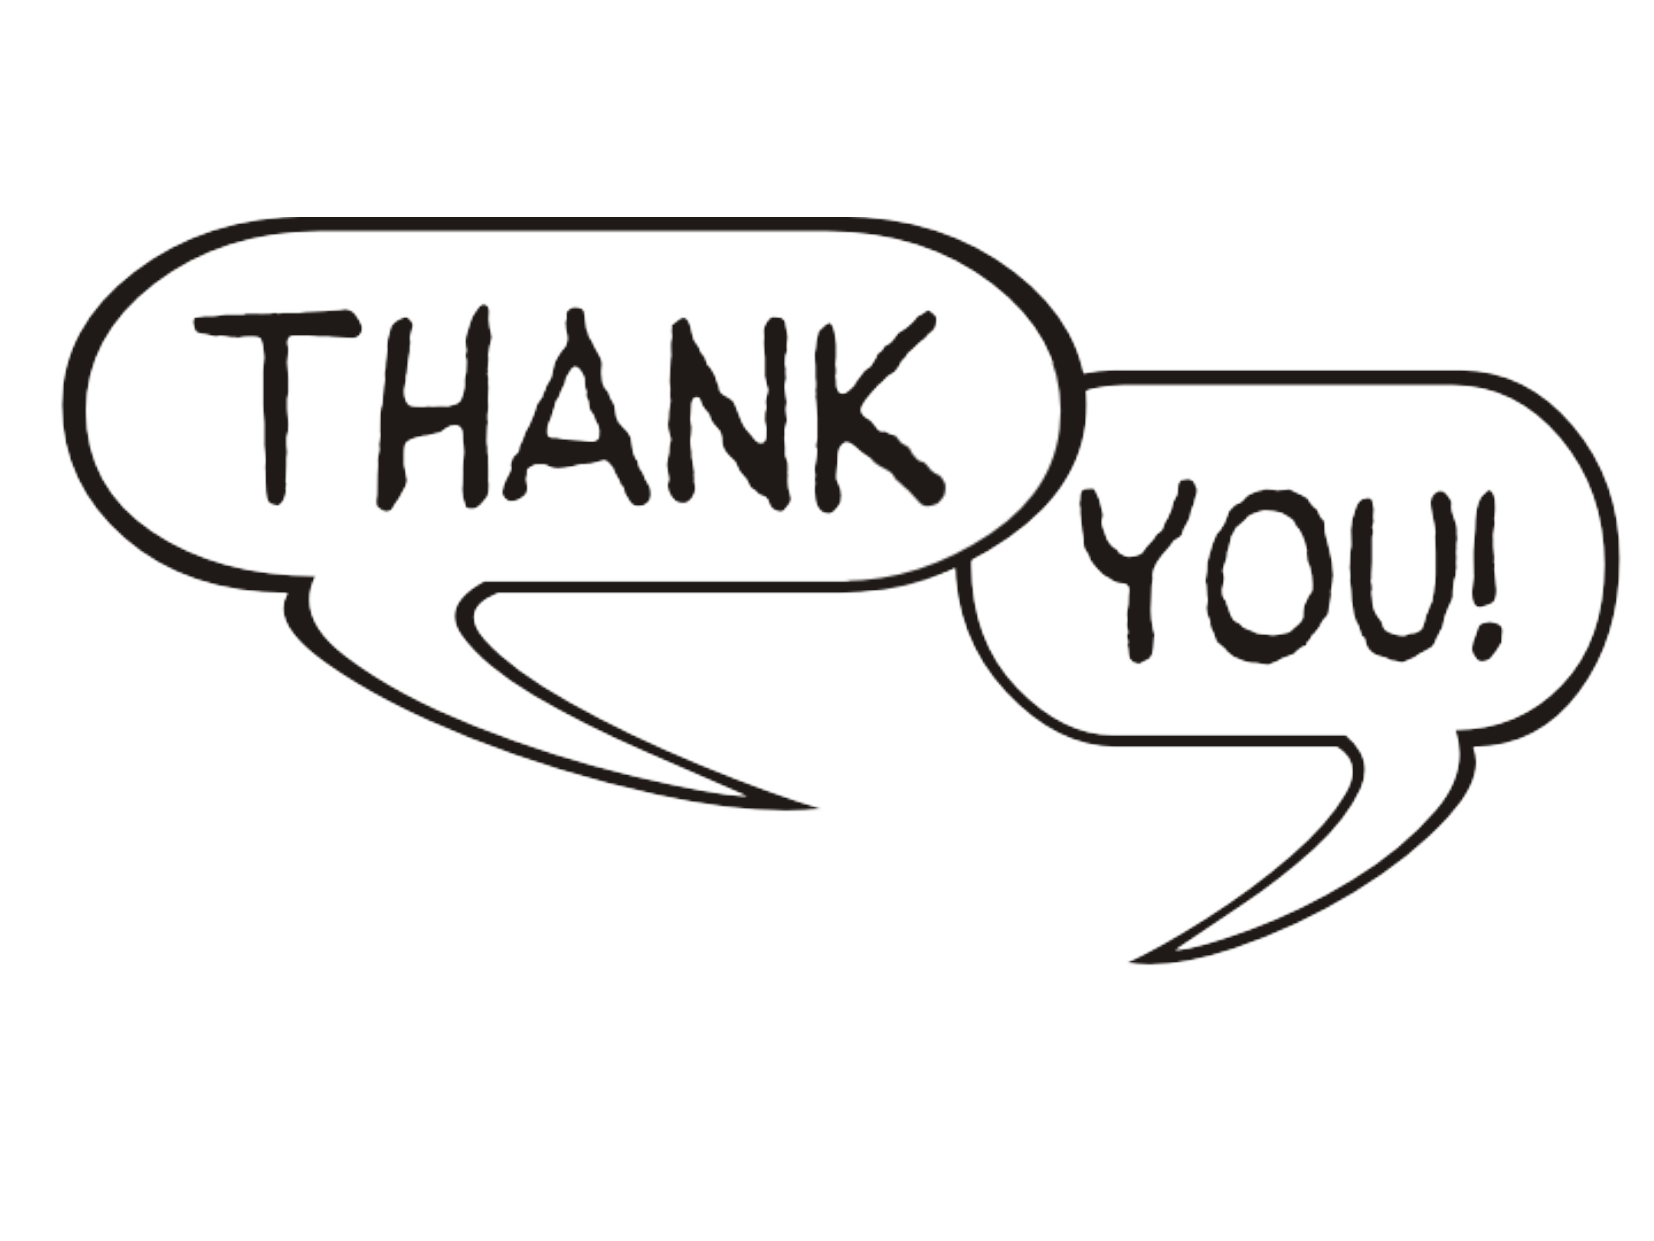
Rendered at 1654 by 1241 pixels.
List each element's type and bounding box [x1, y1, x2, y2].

picture [11, 217, 1654, 1023]
